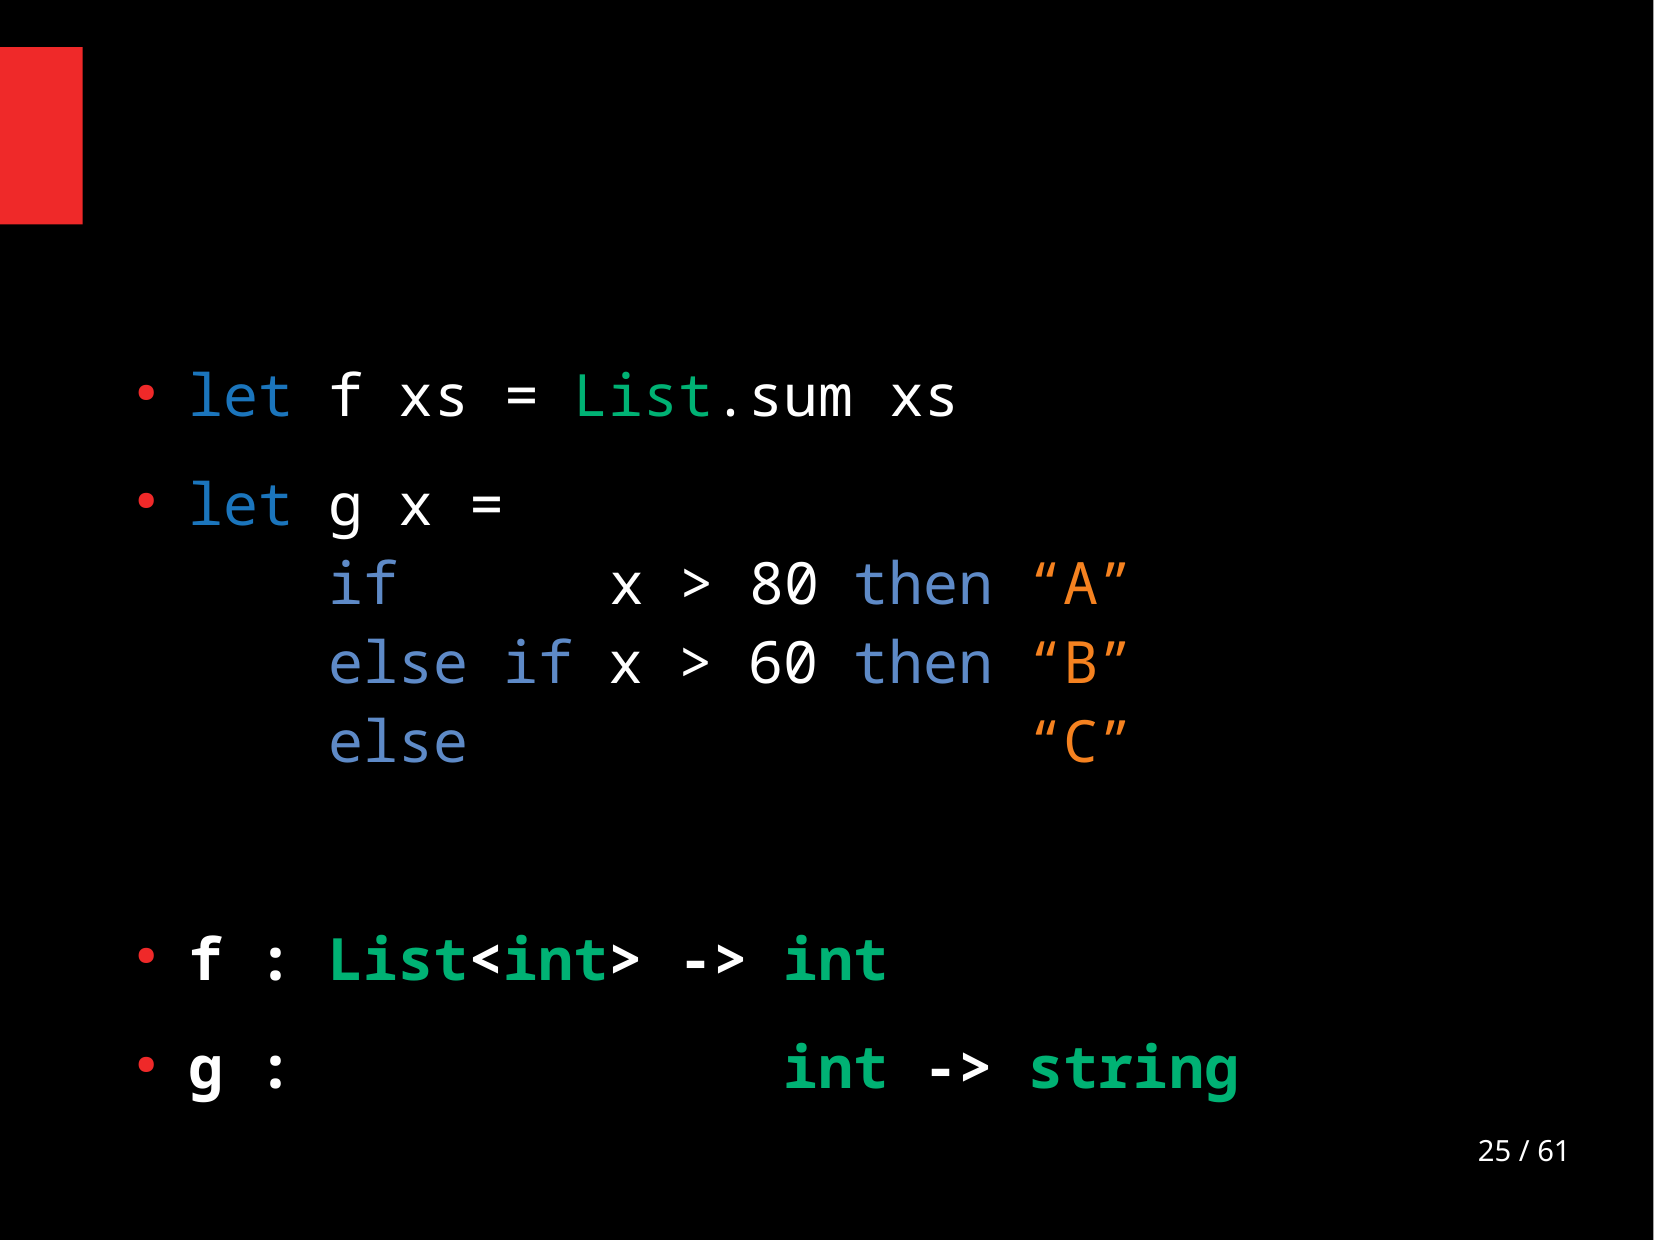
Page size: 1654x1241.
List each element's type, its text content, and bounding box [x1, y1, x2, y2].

list let f xs = List.sum xs let g x = if x > 80 then “A” else if x > 60 then “B” else “C” f : List<int> -> int g : int -> string [118, 354, 1536, 1074]
